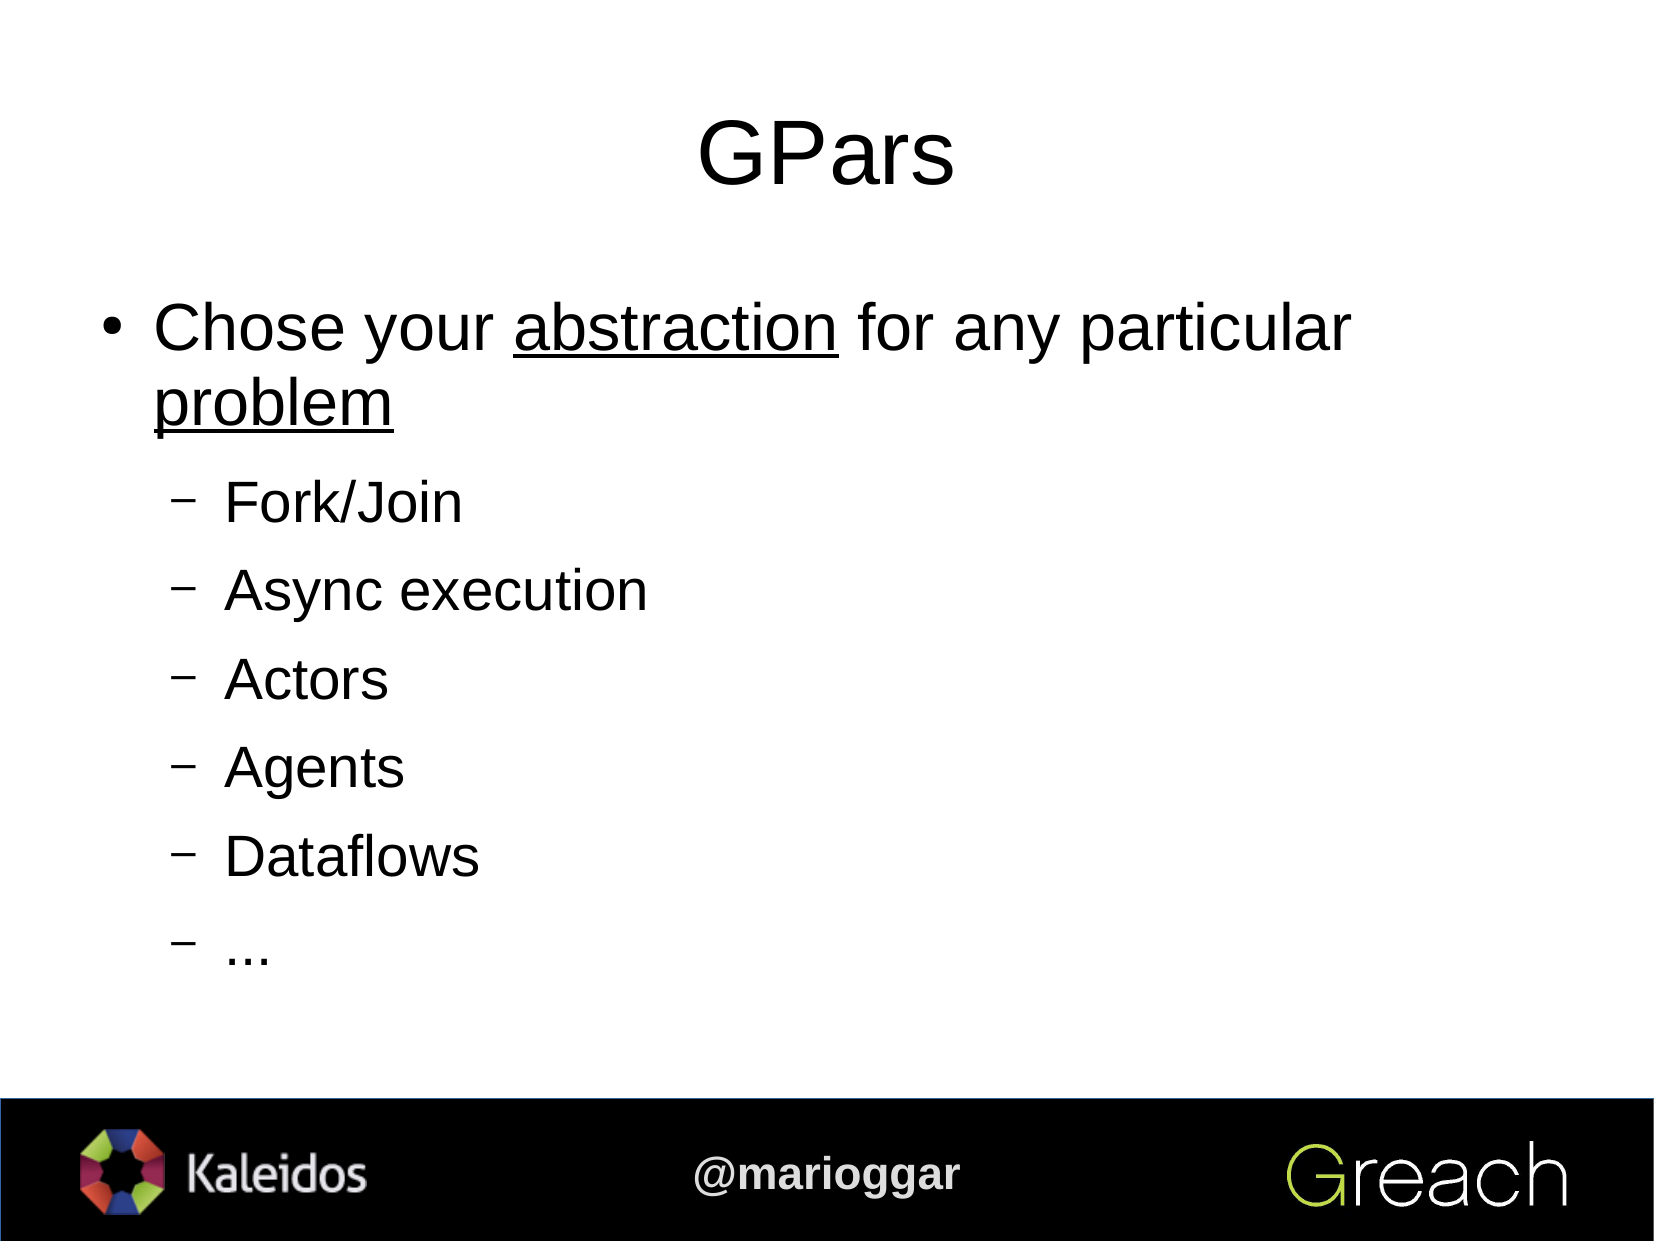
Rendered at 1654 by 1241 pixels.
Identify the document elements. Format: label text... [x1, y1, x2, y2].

title GPars [82, 49, 1571, 257]
list Chose your abstraction for any particular problem Fork/Join Async execution Actors Agents Dataflows ... [82, 290, 1571, 1010]
picture [80, 1129, 367, 1215]
picture [1287, 1141, 1571, 1216]
